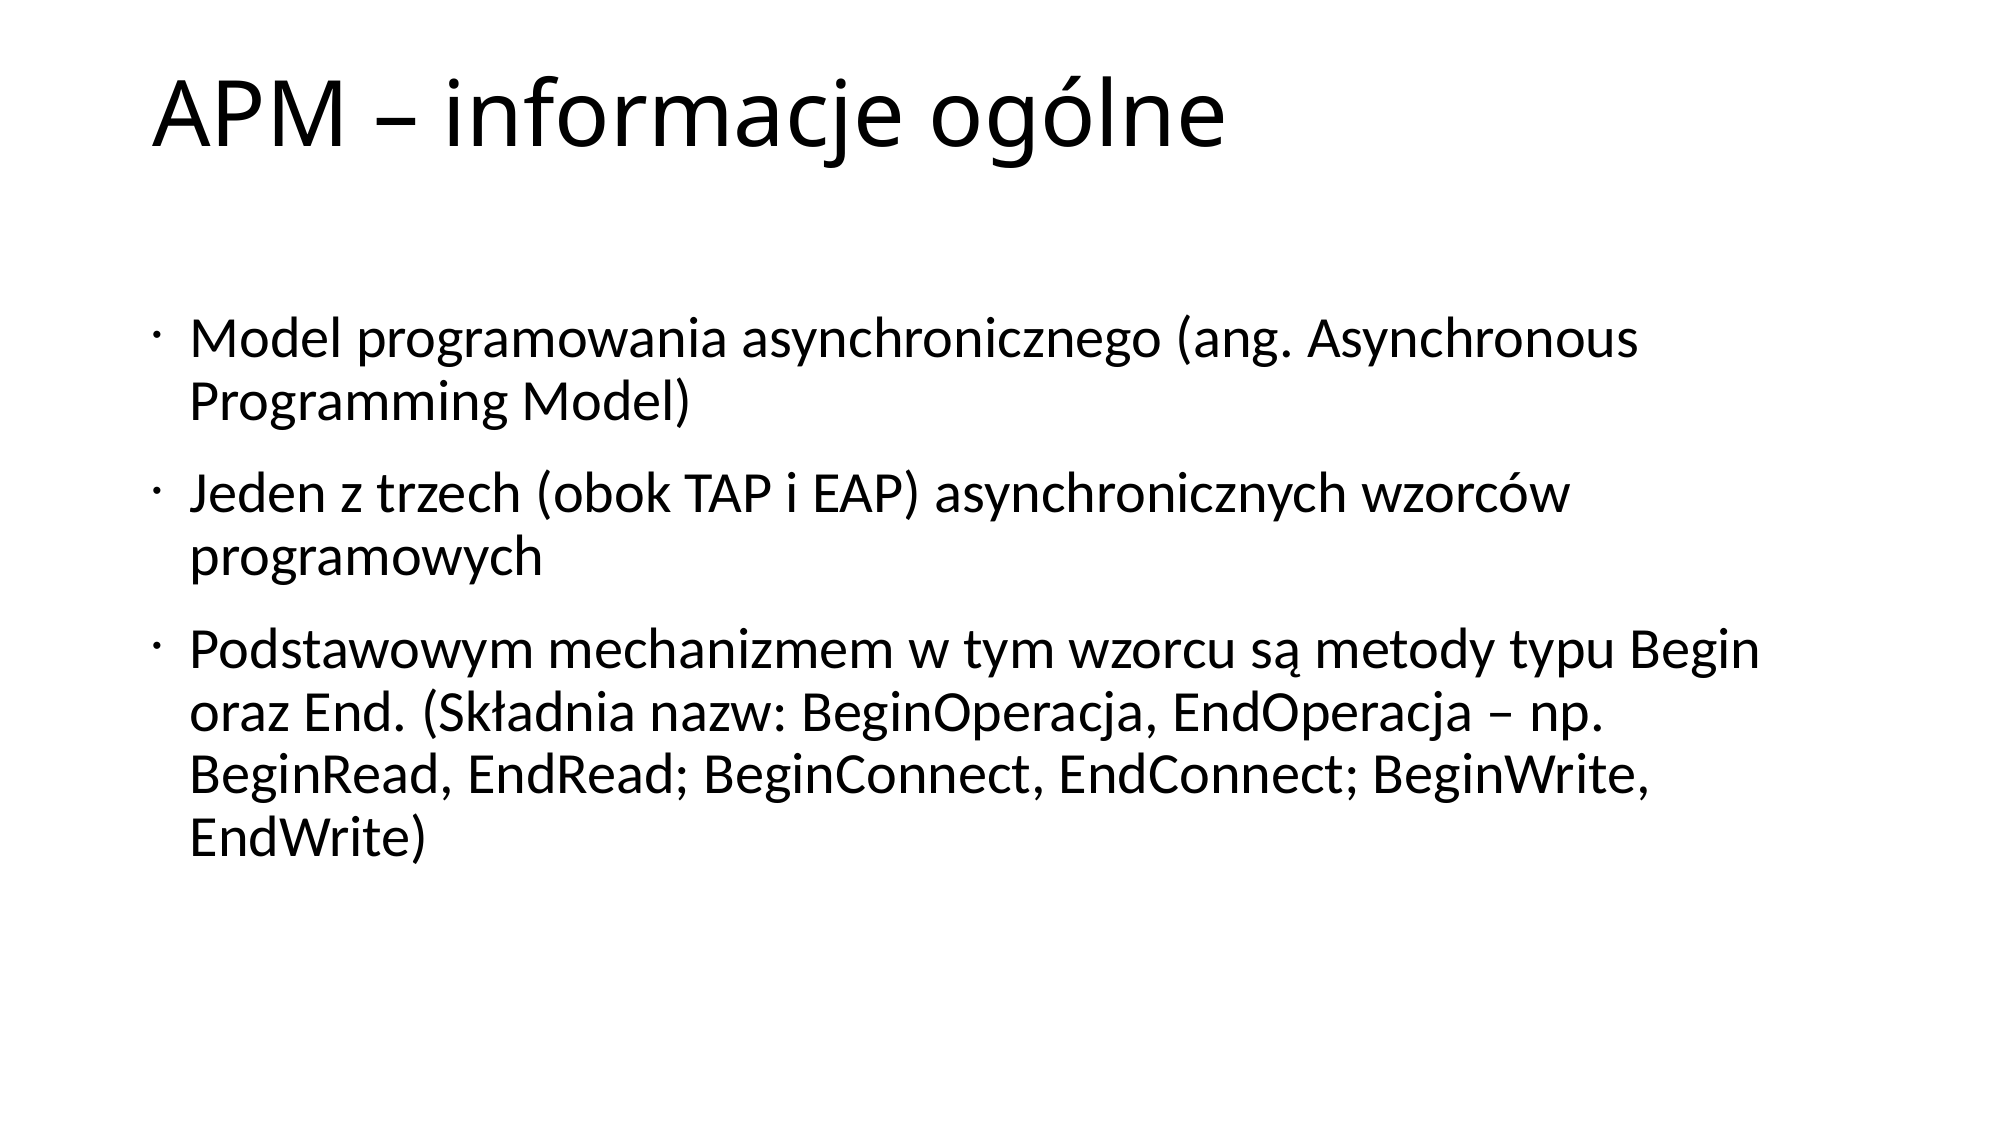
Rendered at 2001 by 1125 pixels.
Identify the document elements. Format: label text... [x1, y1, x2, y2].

list Model programowania asynchronicznego (ang. Asynchronous Programming Model) Jeden z trzech (obok TAP i EAP) asynchronicznych wzorców programowych Podstawowym mechanizmem w tym wzorcu są metody typu Begin oraz End. (Składnia nazw: BeginOperacja, EndOperacja – np. BeginRead, EndRead; BeginConnect, EndConnect; BeginWrite, EndWrite) [137, 299, 1863, 1014]
title APM – informacje ogólne [137, 59, 1863, 278]
